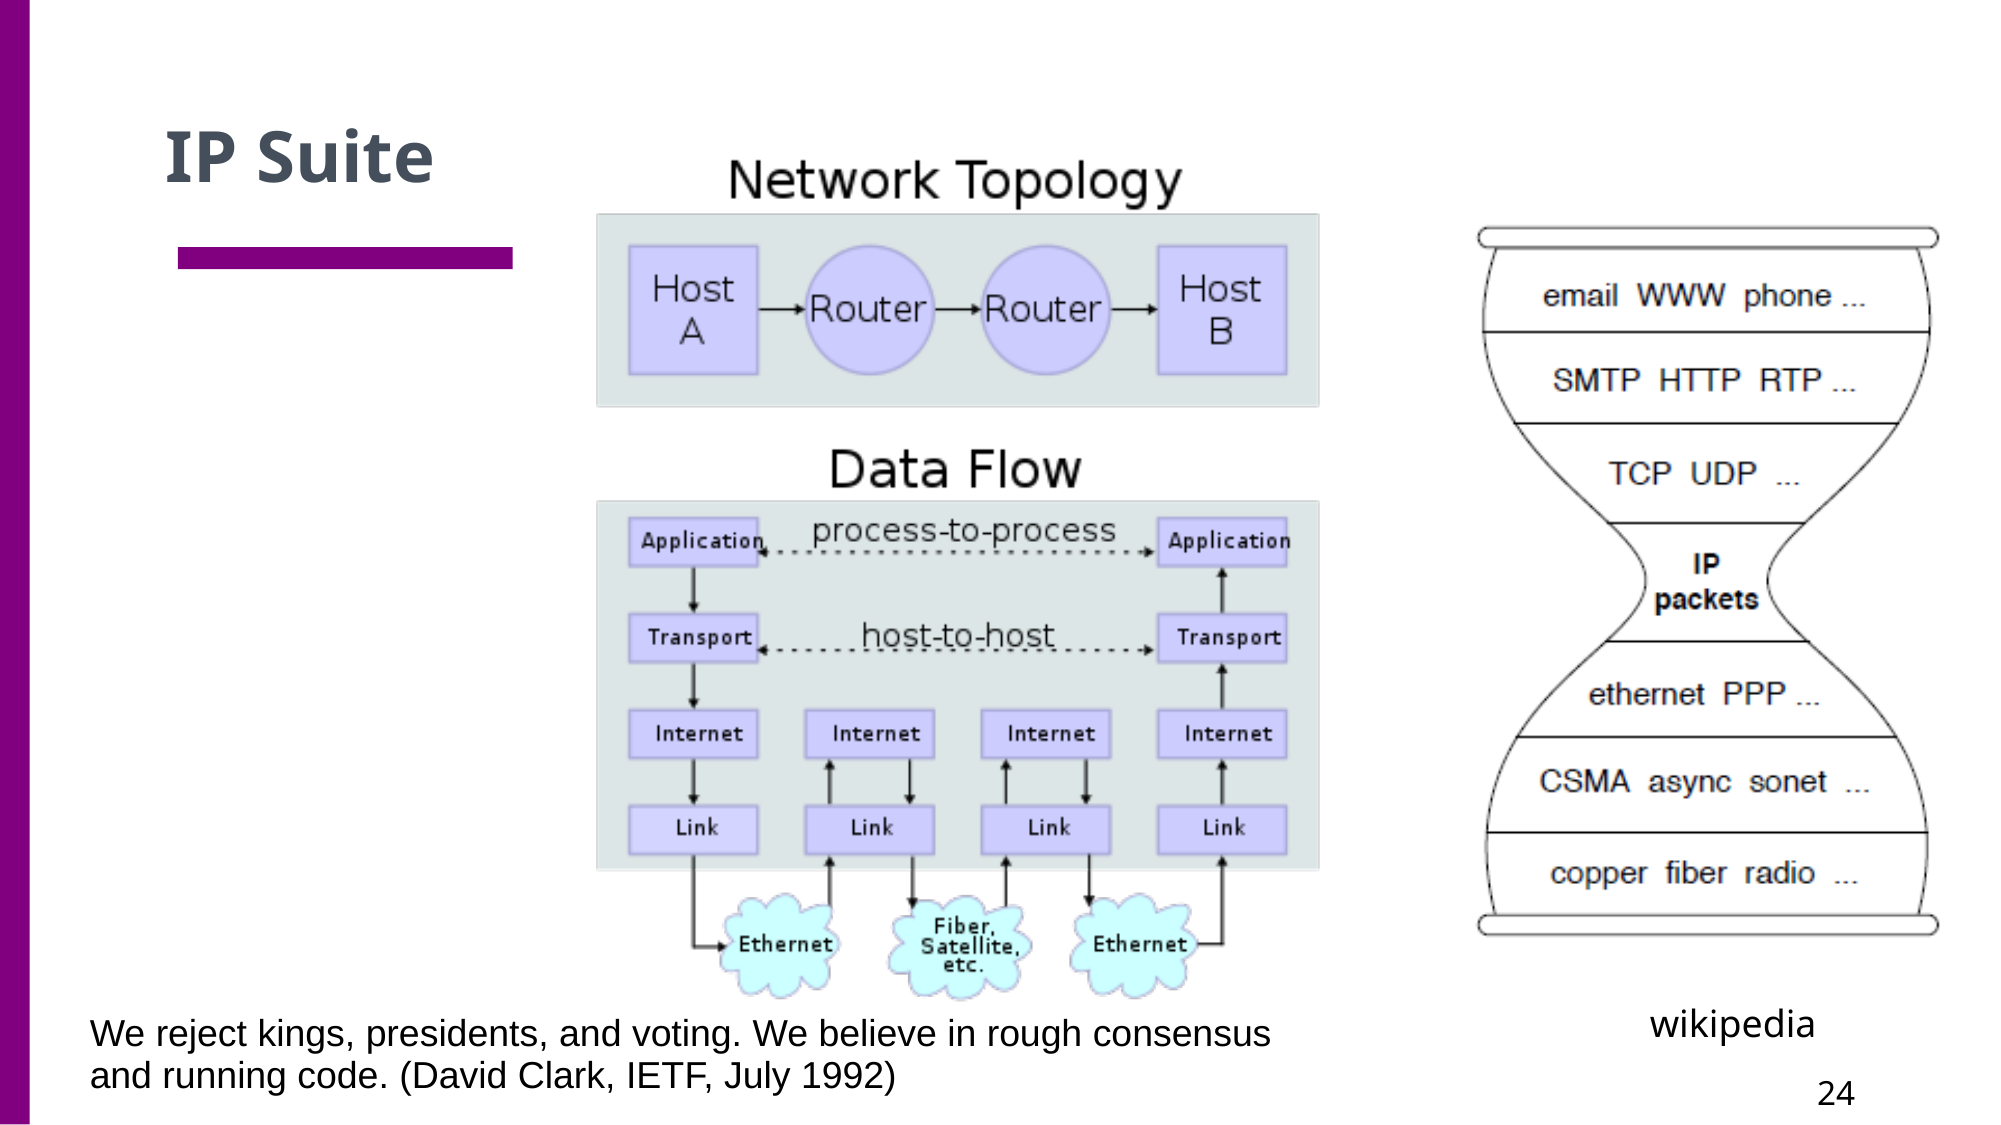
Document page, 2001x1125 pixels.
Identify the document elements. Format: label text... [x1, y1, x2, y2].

text_box IP Suite [151, 0, 1849, 212]
picture [566, 134, 1351, 1005]
text_box wikipedia [1635, 990, 1823, 1050]
picture [1410, 209, 1981, 967]
text_box We reject kings, presidents, and voting. We believe in rough consensus and running code. (David Clark, IETF, July 1992) [75, 1005, 1486, 1125]
